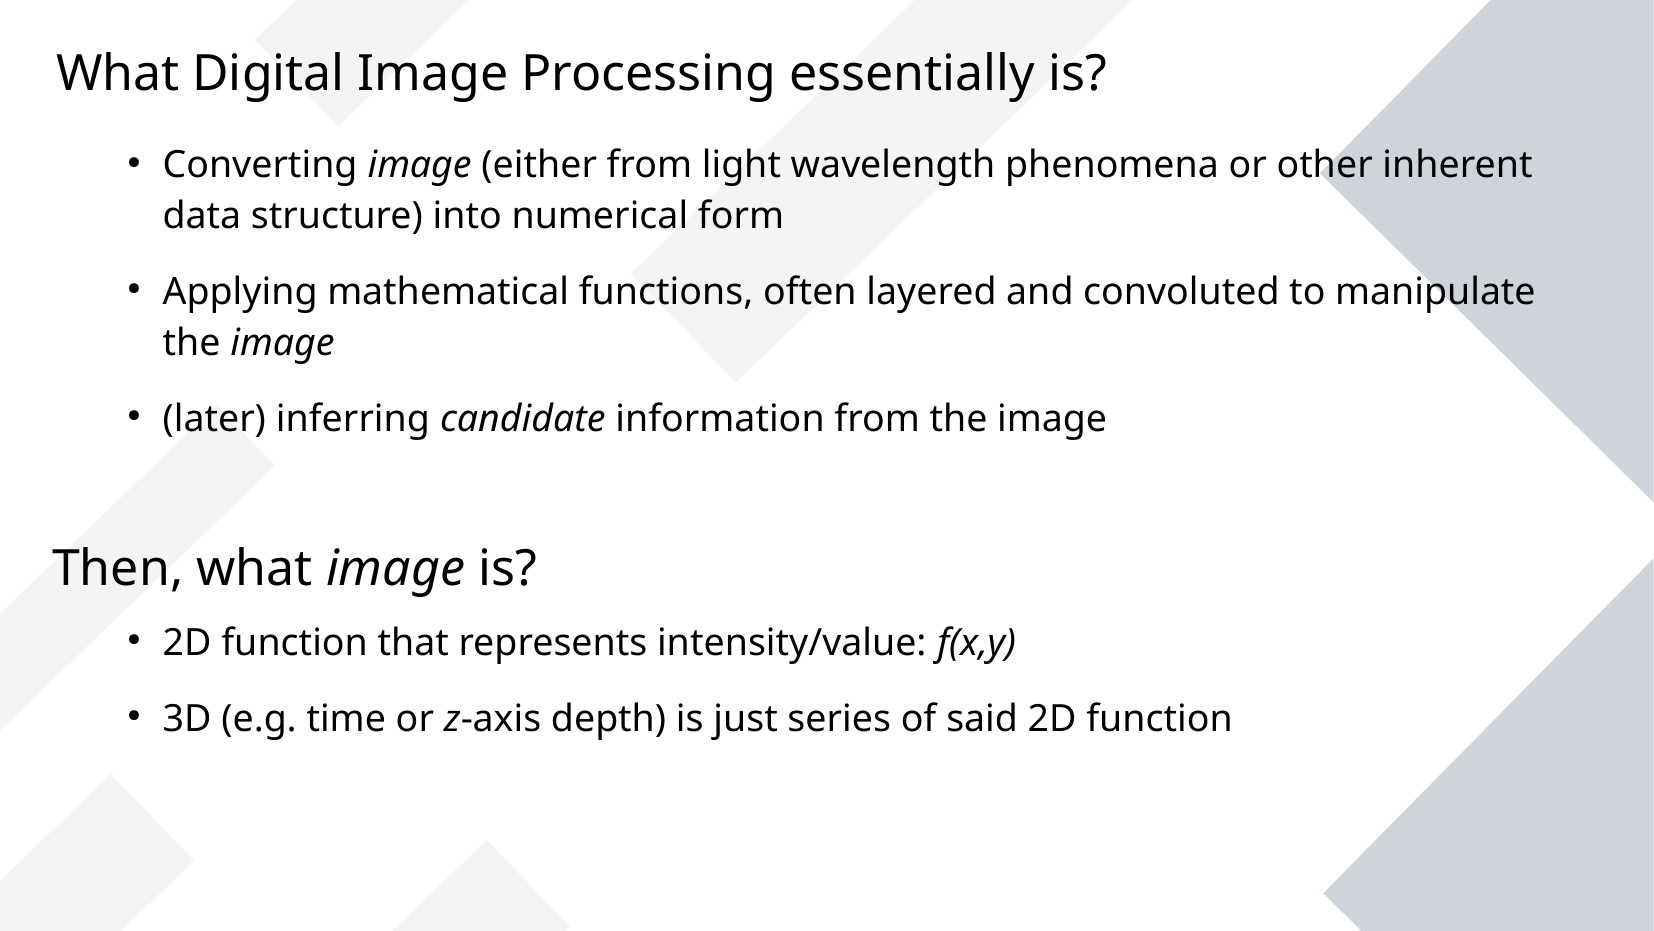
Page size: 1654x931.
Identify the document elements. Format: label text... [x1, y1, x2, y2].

text_box 2D function that represents intensity/value: f(x,y) 3D (e.g. time or z-axis depth) is just series of said 2D function [112, 608, 1576, 796]
text_box Then, what image is? [37, 525, 552, 609]
text_box Converting image (either from light wavelength phenomena or other inherent data structure) into numerical form Applying mathematical functions, often layered and convoluted to manipulate the image (later) inferring candidate information from the image [112, 130, 1576, 451]
text_box What Digital Image Processing essentially is? [41, 29, 1122, 113]
